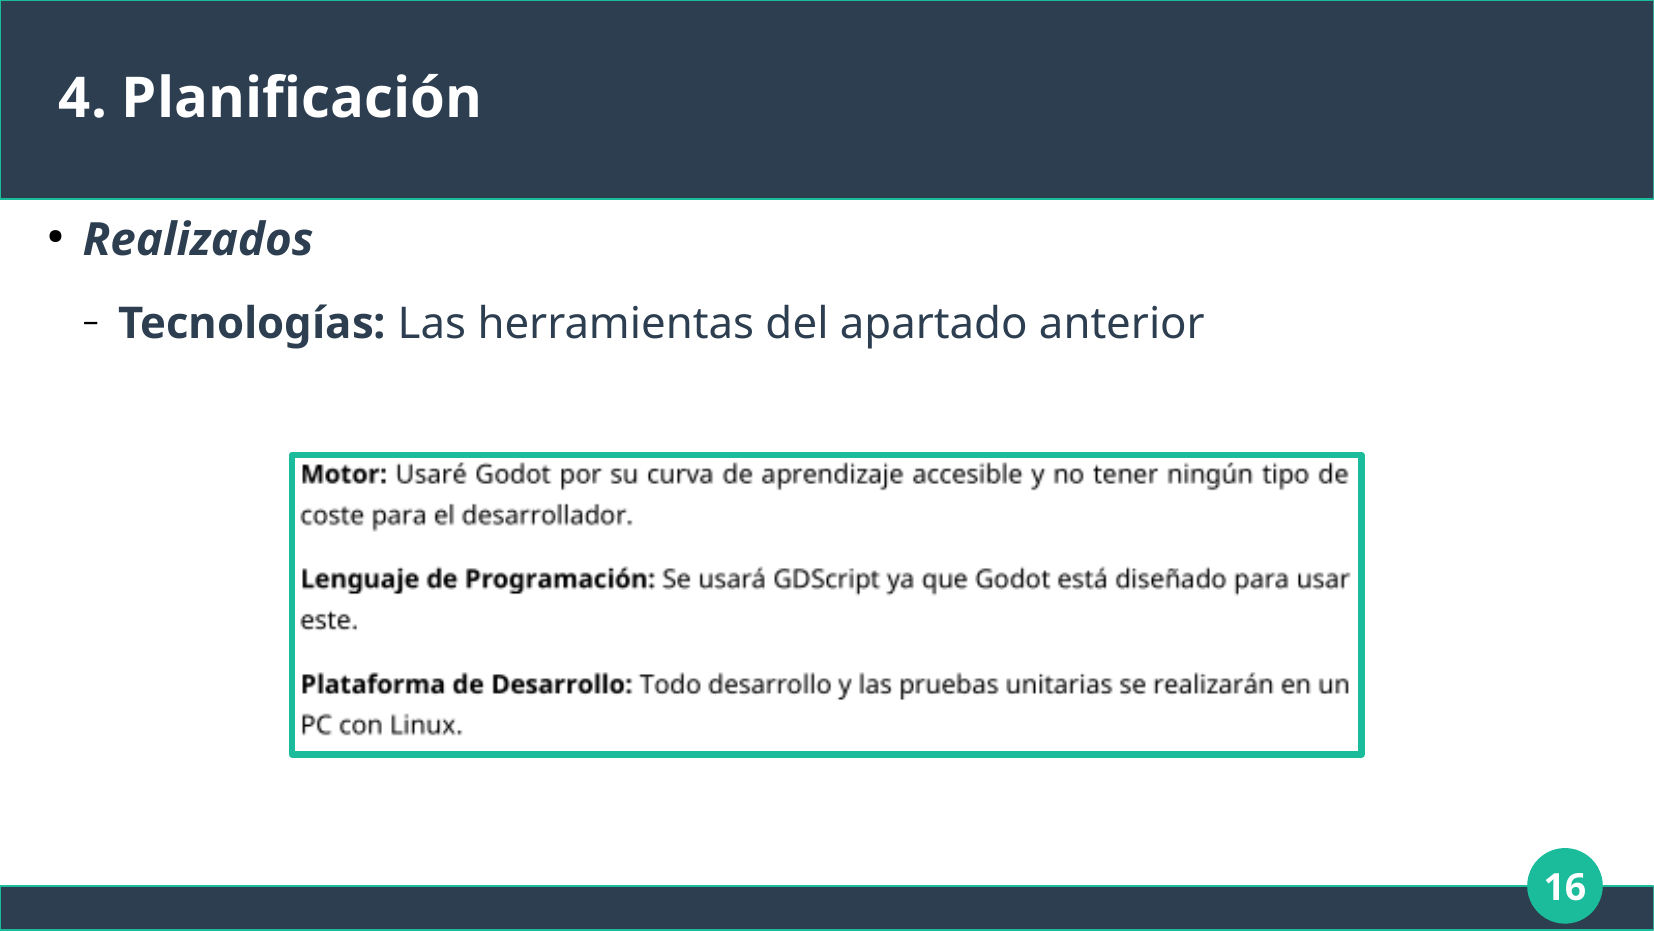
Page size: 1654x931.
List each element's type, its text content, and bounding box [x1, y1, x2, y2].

picture [295, 457, 1359, 752]
text_box Realizados Tecnologías: Las herramientas del apartado anterior [47, 206, 1613, 827]
title 4. Planificación [59, 37, 1595, 155]
